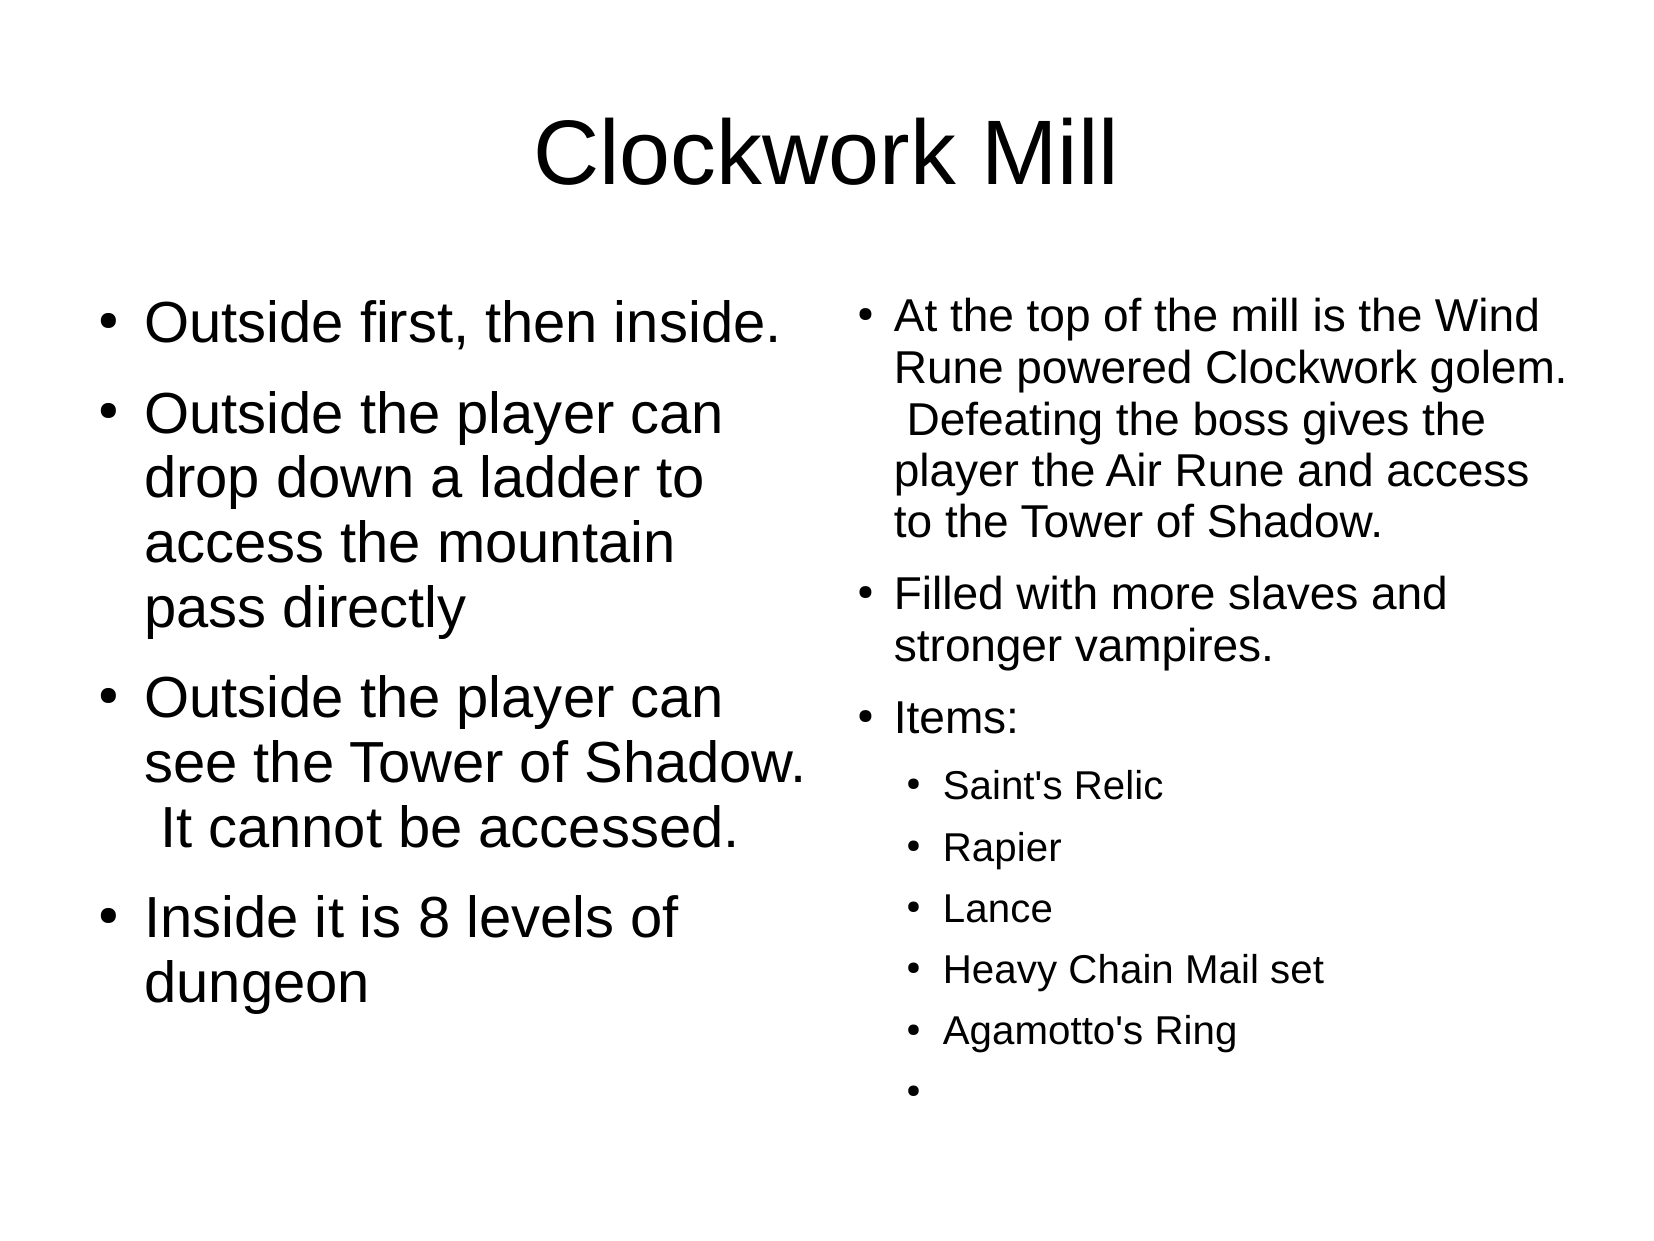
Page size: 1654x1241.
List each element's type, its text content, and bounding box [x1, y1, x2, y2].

title Clockwork Mill [82, 56, 1571, 250]
list Outside first, then inside. Outside the player can drop down a ladder to access the mountain pass directly Outside the player can see the Tower of Shadow. It cannot be accessed. Inside it is 8 levels of dungeon [82, 290, 809, 1109]
list At the top of the mill is the Wind Rune powered Clockwork golem. Defeating the boss gives the player the Air Rune and access to the Tower of Shadow. Filled with more slaves and stronger vampires. Items: Saint's Relic Rapier Lance Heavy Chain Mail set Agamotto's Ring [845, 290, 1572, 1109]
